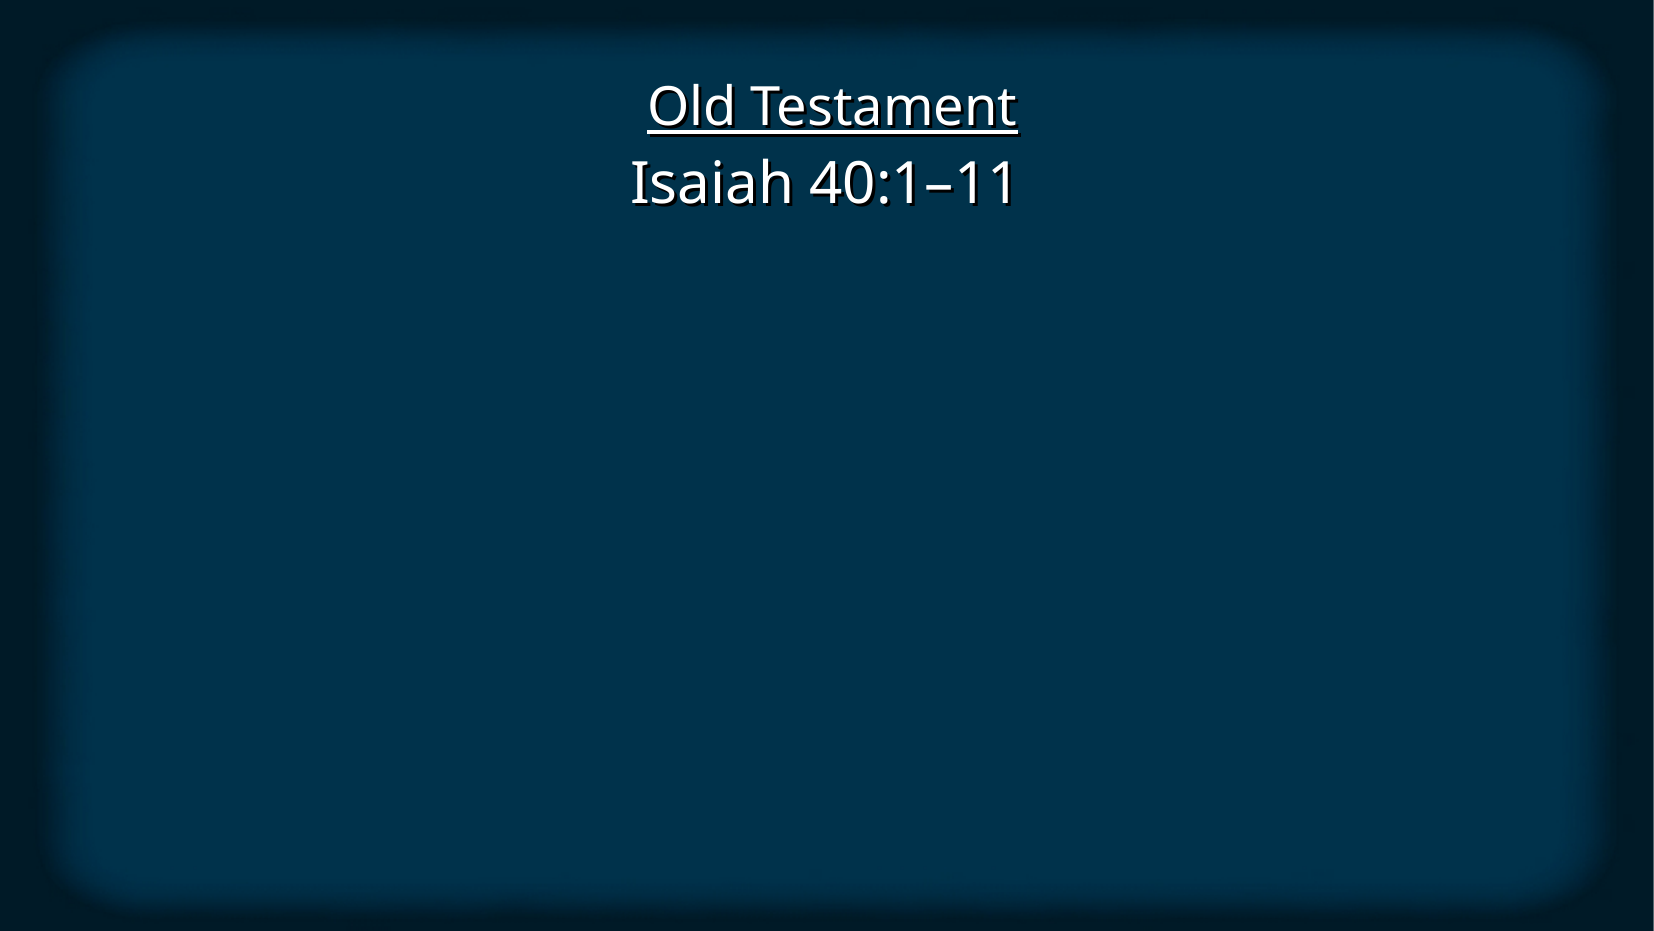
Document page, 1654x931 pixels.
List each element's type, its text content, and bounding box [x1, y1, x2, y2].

text_box Old Testament Isaiah 40:1–11 [75, 60, 1591, 224]
picture [0, 0, 1654, 931]
